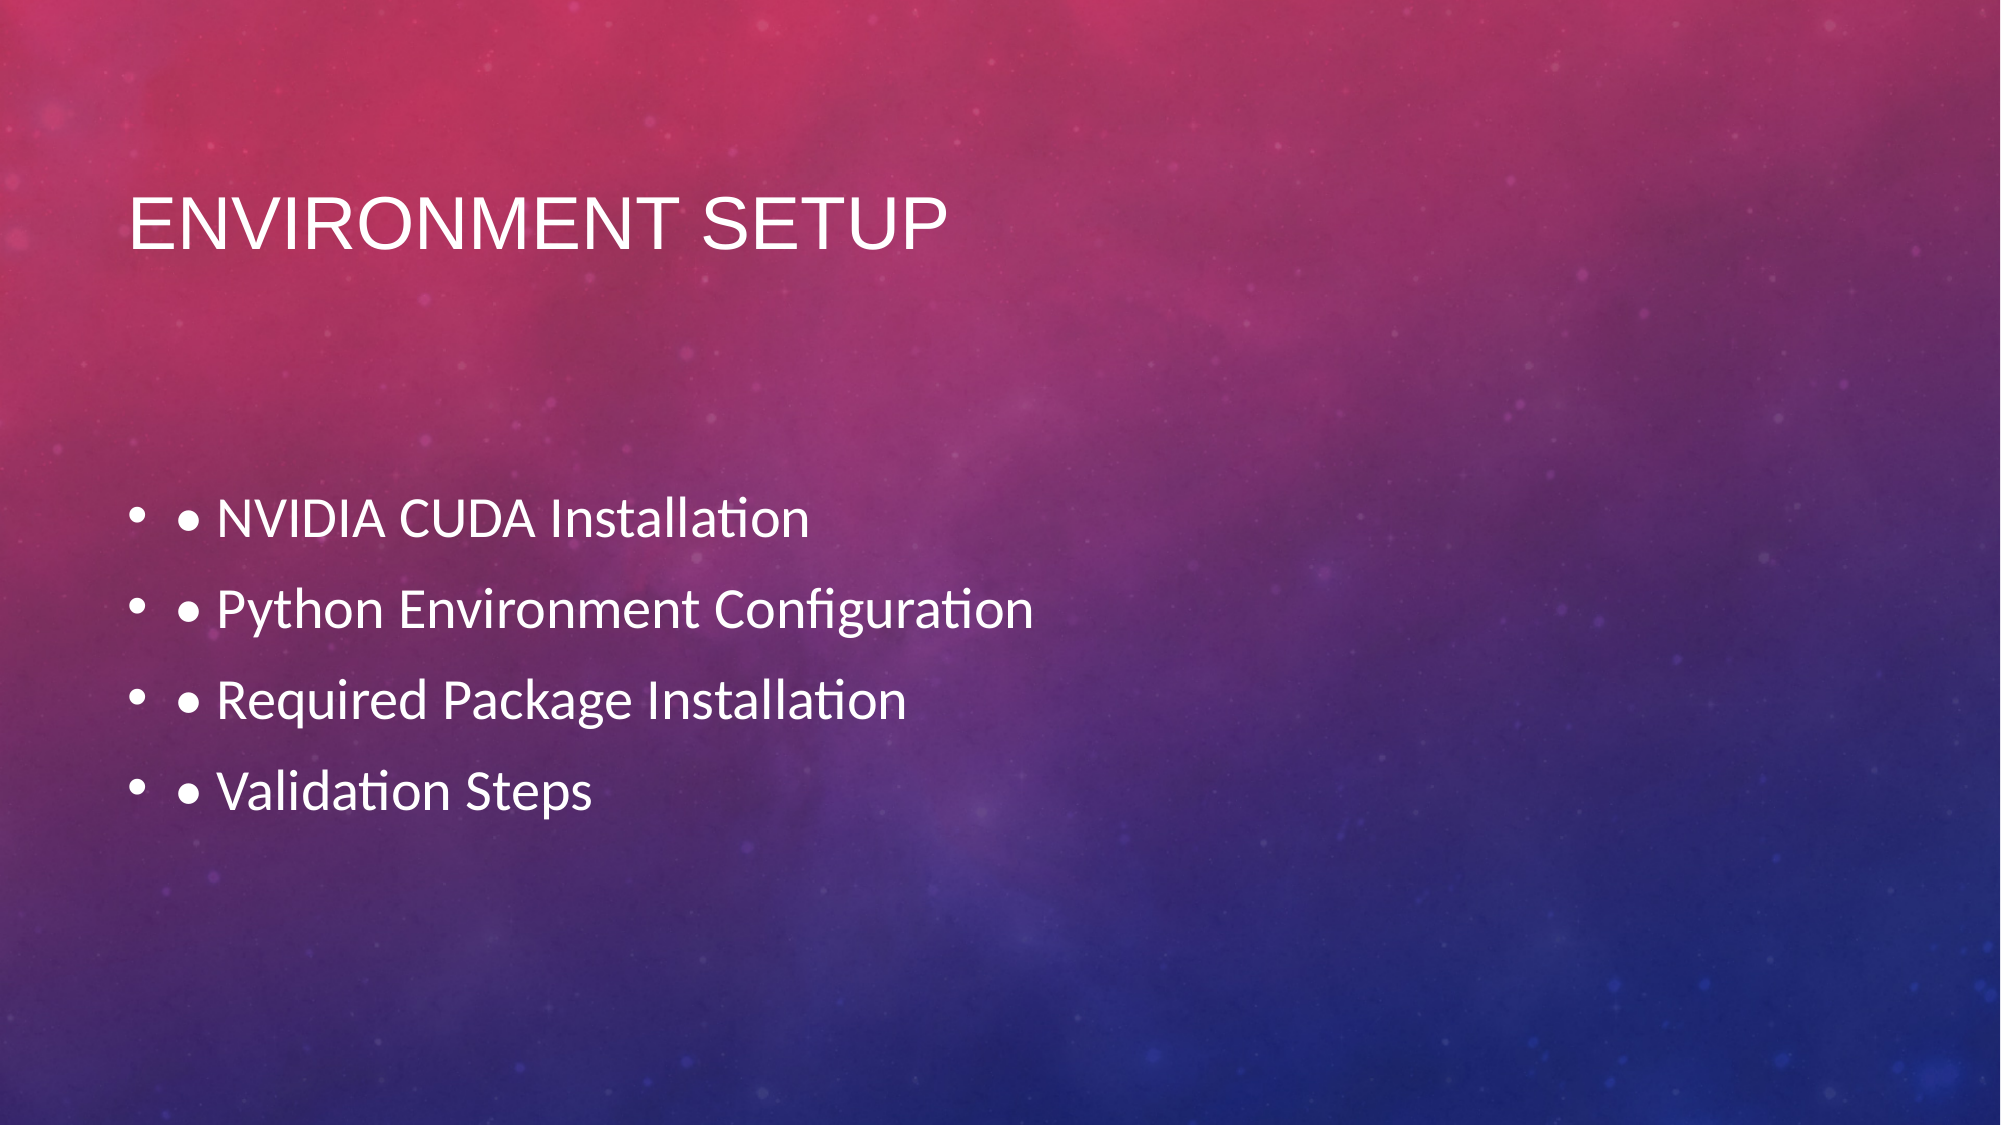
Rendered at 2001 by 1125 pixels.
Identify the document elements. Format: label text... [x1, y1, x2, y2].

title Environment Setup [112, 99, 1775, 339]
picture [0, 0, 2001, 1125]
list • NVIDIA CUDA Installation • Python Environment Configuration • Required Package Installation • Validation Steps [112, 351, 1775, 950]
